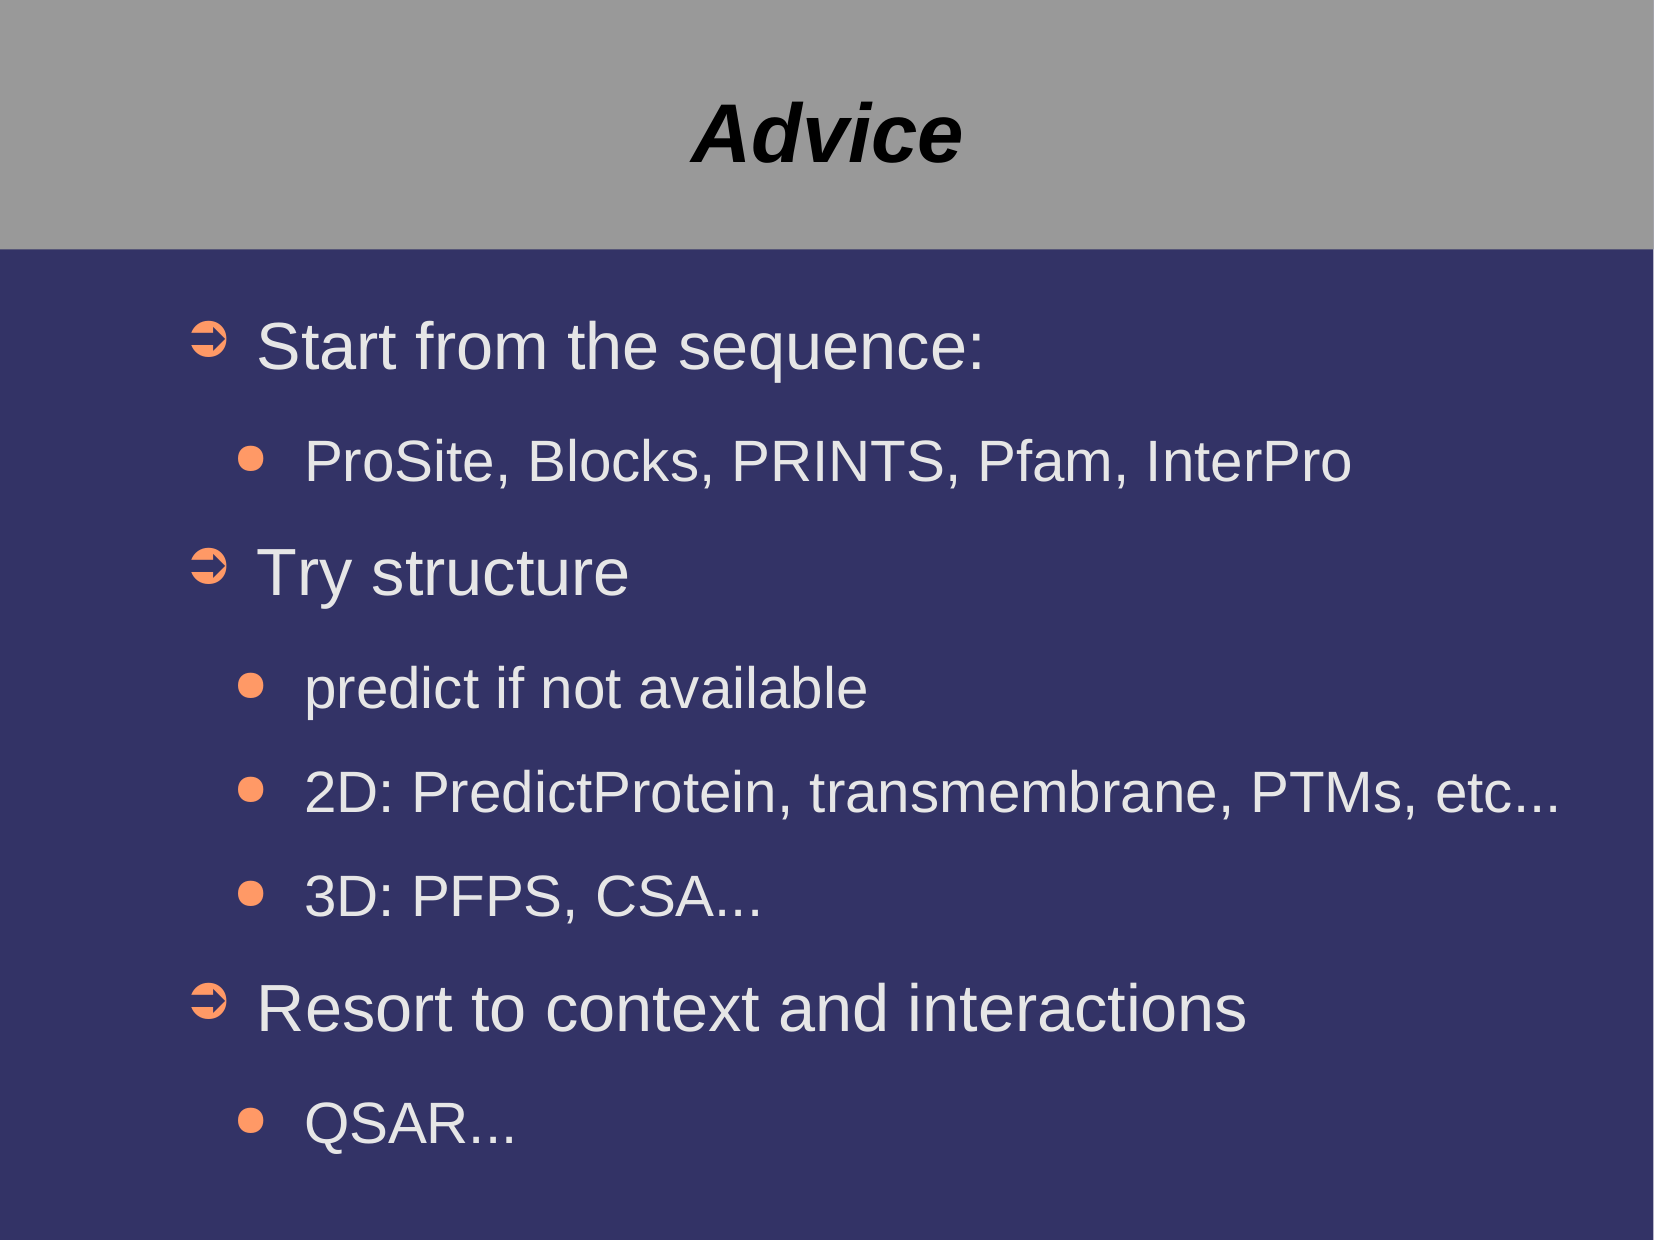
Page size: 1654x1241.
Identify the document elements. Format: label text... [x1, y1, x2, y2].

list Start from the sequence: ProSite, Blocks, PRINTS, Pfam, InterPro Try structure predict if not available 2D: PredictProtein, transmembrane, PTMs, etc... 3D: PFPS, CSA... Resort to context and interactions QSAR... [174, 290, 1566, 1205]
title Advice [121, 19, 1534, 227]
